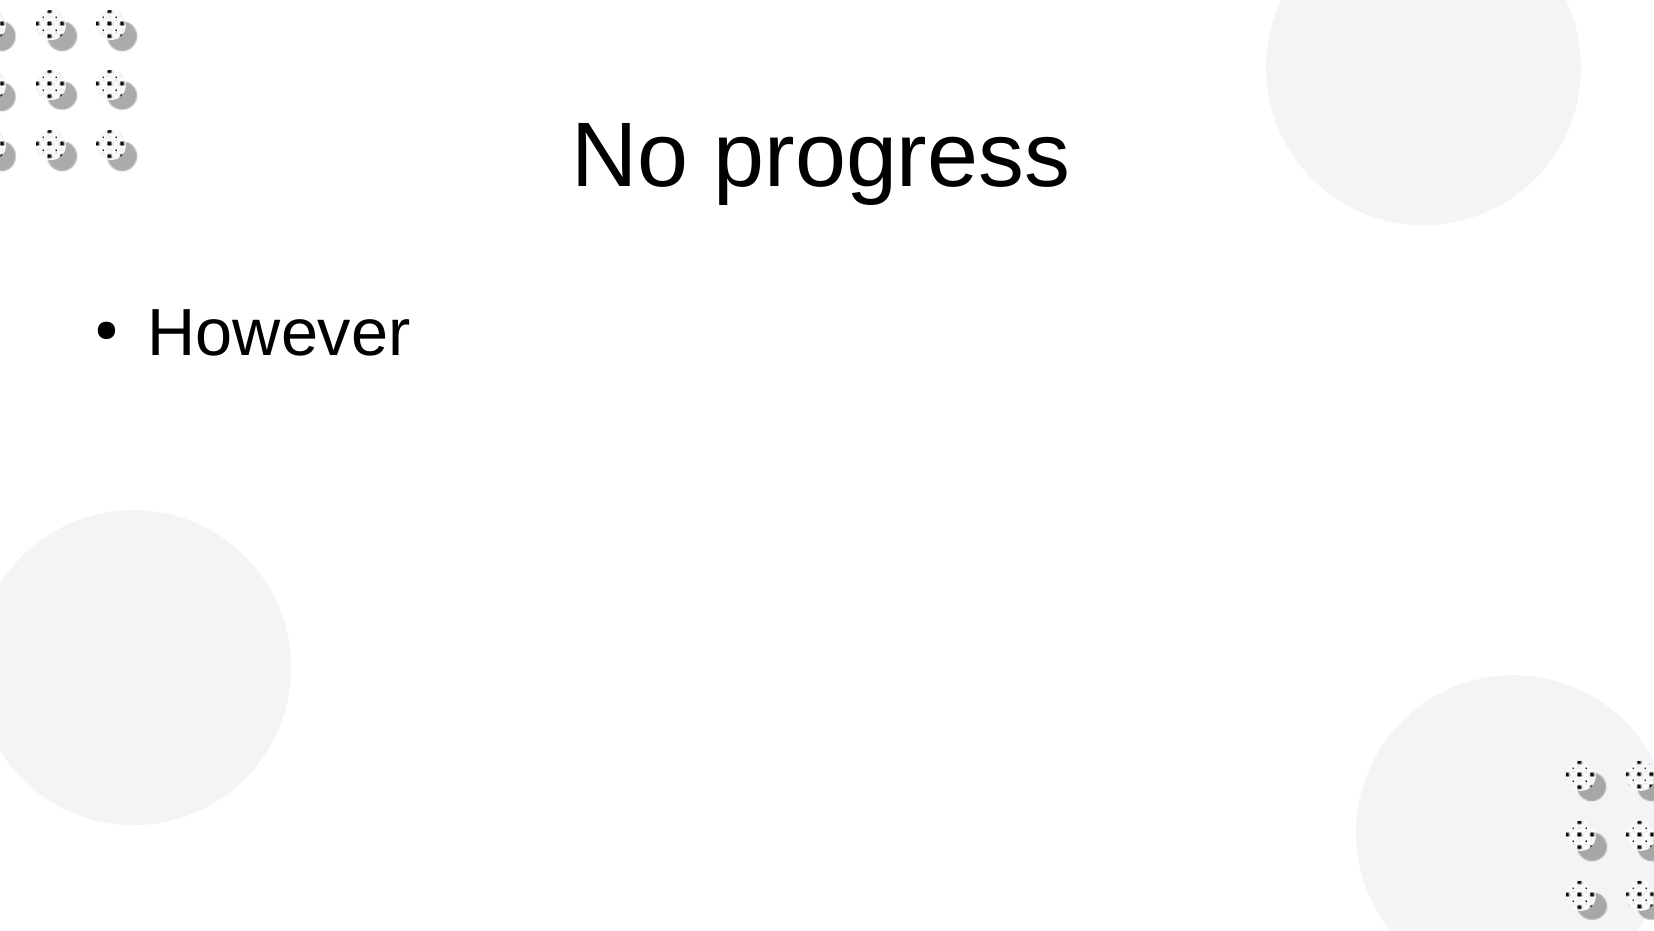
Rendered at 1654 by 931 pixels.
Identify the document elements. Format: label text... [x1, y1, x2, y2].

picture [0, 13, 6, 38]
picture [1625, 820, 1654, 851]
title No progress [76, 76, 1565, 233]
picture [1565, 760, 1596, 791]
picture [1565, 880, 1596, 911]
list However [76, 295, 1565, 835]
picture [35, 130, 67, 161]
picture [35, 70, 66, 101]
picture [0, 73, 6, 98]
picture [35, 10, 66, 41]
picture [1565, 820, 1596, 851]
picture [0, 133, 7, 158]
picture [95, 9, 126, 41]
picture [1625, 760, 1654, 791]
picture [99, 69, 123, 76]
picture [1625, 880, 1654, 911]
